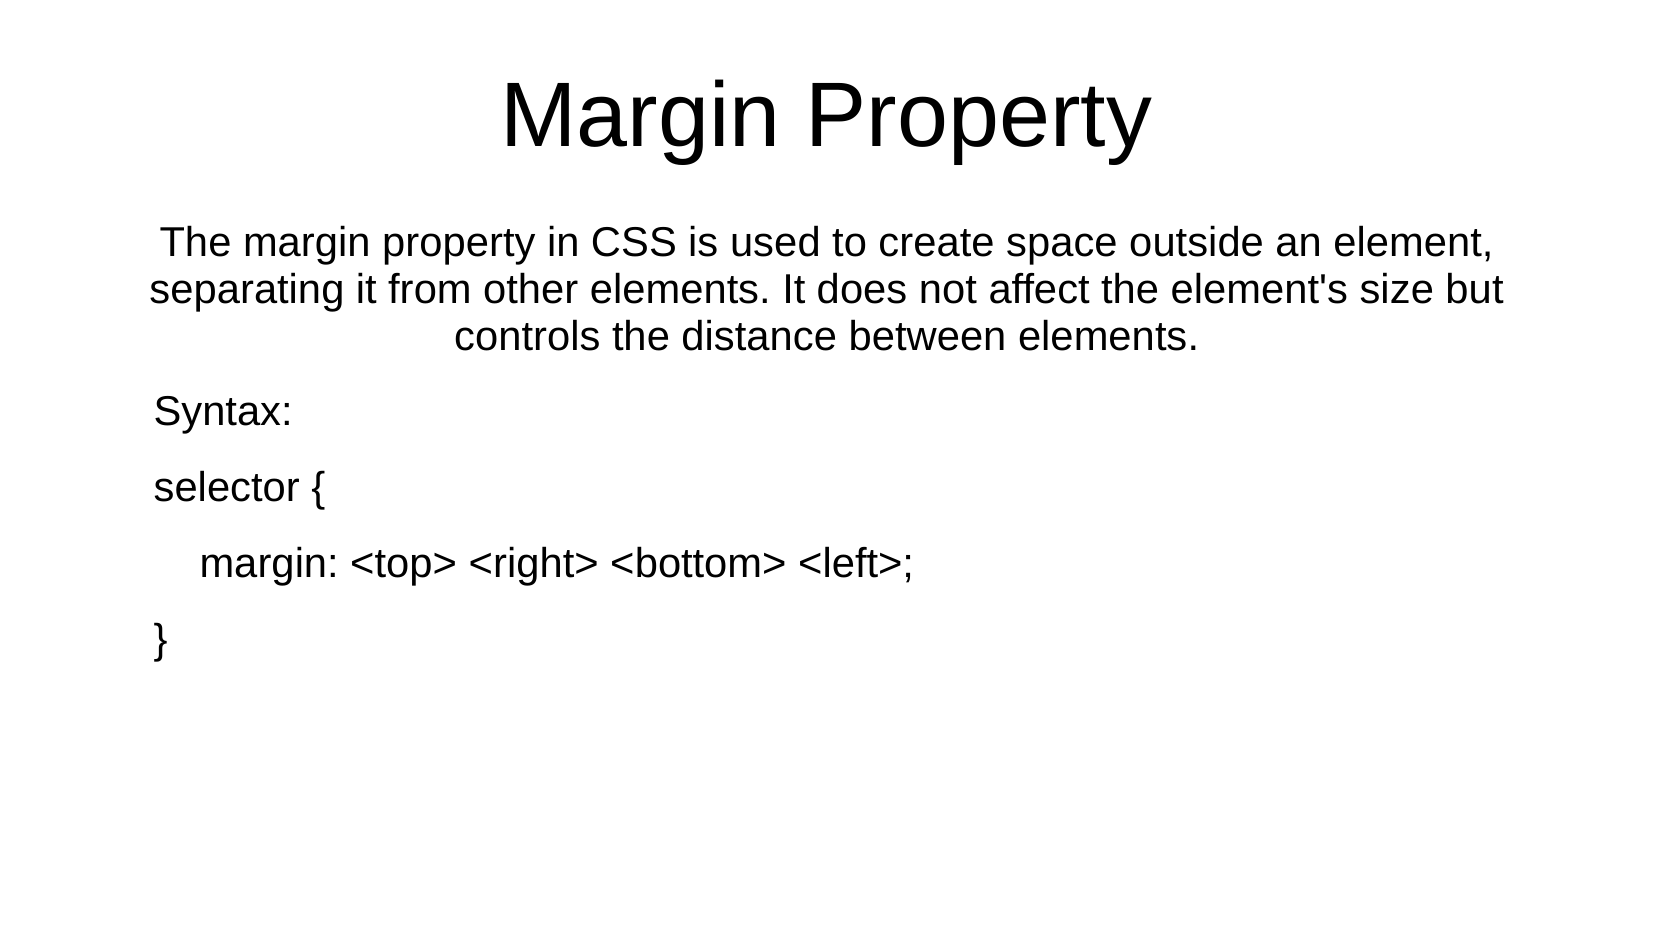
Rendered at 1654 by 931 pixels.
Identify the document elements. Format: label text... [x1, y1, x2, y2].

title Margin Property [82, 37, 1571, 193]
subtitle The margin property in CSS is used to create space outside an element, separating it from other elements. It does not affect the element's size but controls the distance between elements. Syntax: selector { margin: <top> <right> <bottom> <left>; } [82, 217, 1571, 758]
